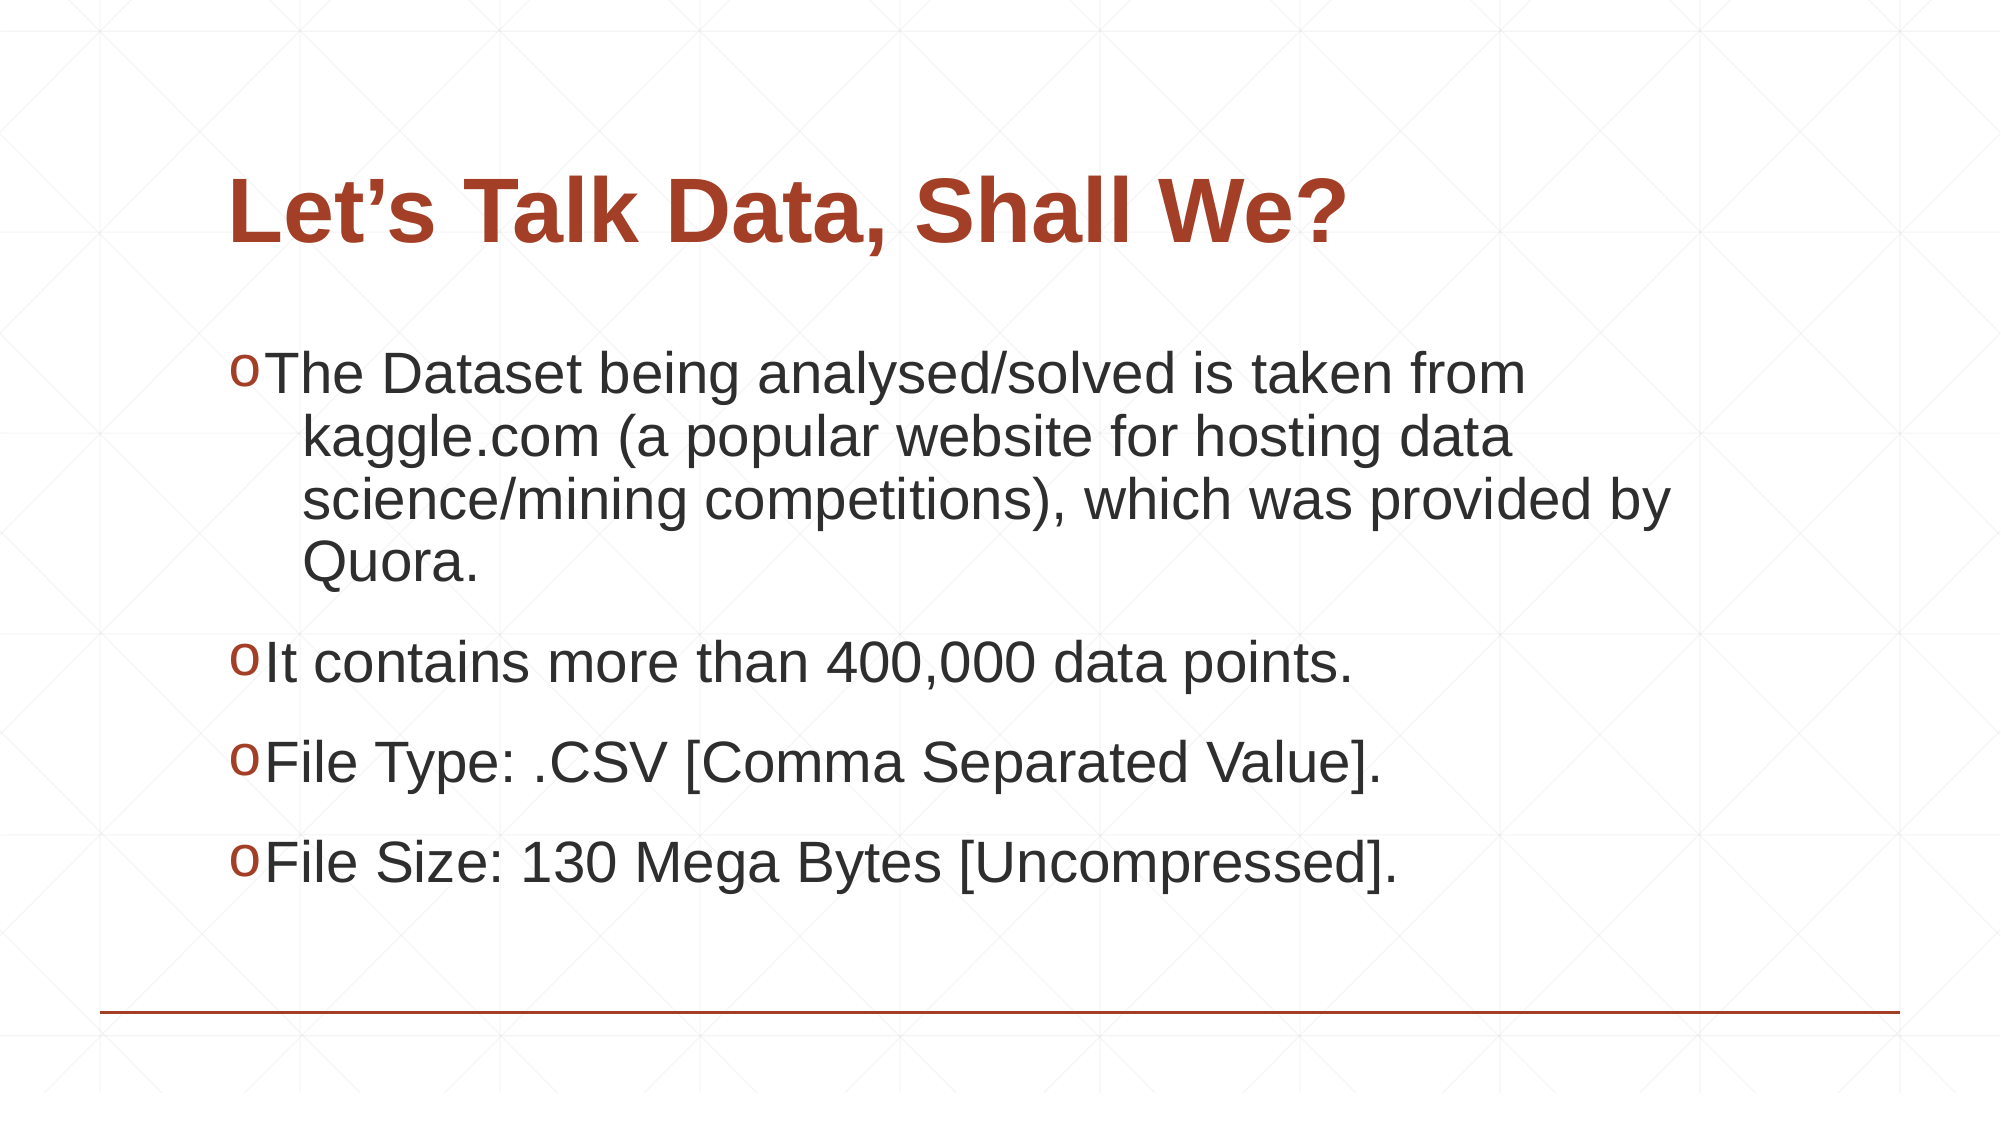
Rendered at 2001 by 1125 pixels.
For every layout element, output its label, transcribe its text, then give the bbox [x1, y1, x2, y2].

title Let’s Talk Data, Shall We? [212, 82, 1788, 271]
list The Dataset being analysed/solved is taken from kaggle.com (a popular website for hosting data science/mining competitions), which was provided by Quora. It contains more than 400,000 data points. File Type: .CSV [Comma Separated Value]. File Size: 130 Mega Bytes [Uncompressed]. [212, 335, 1788, 951]
